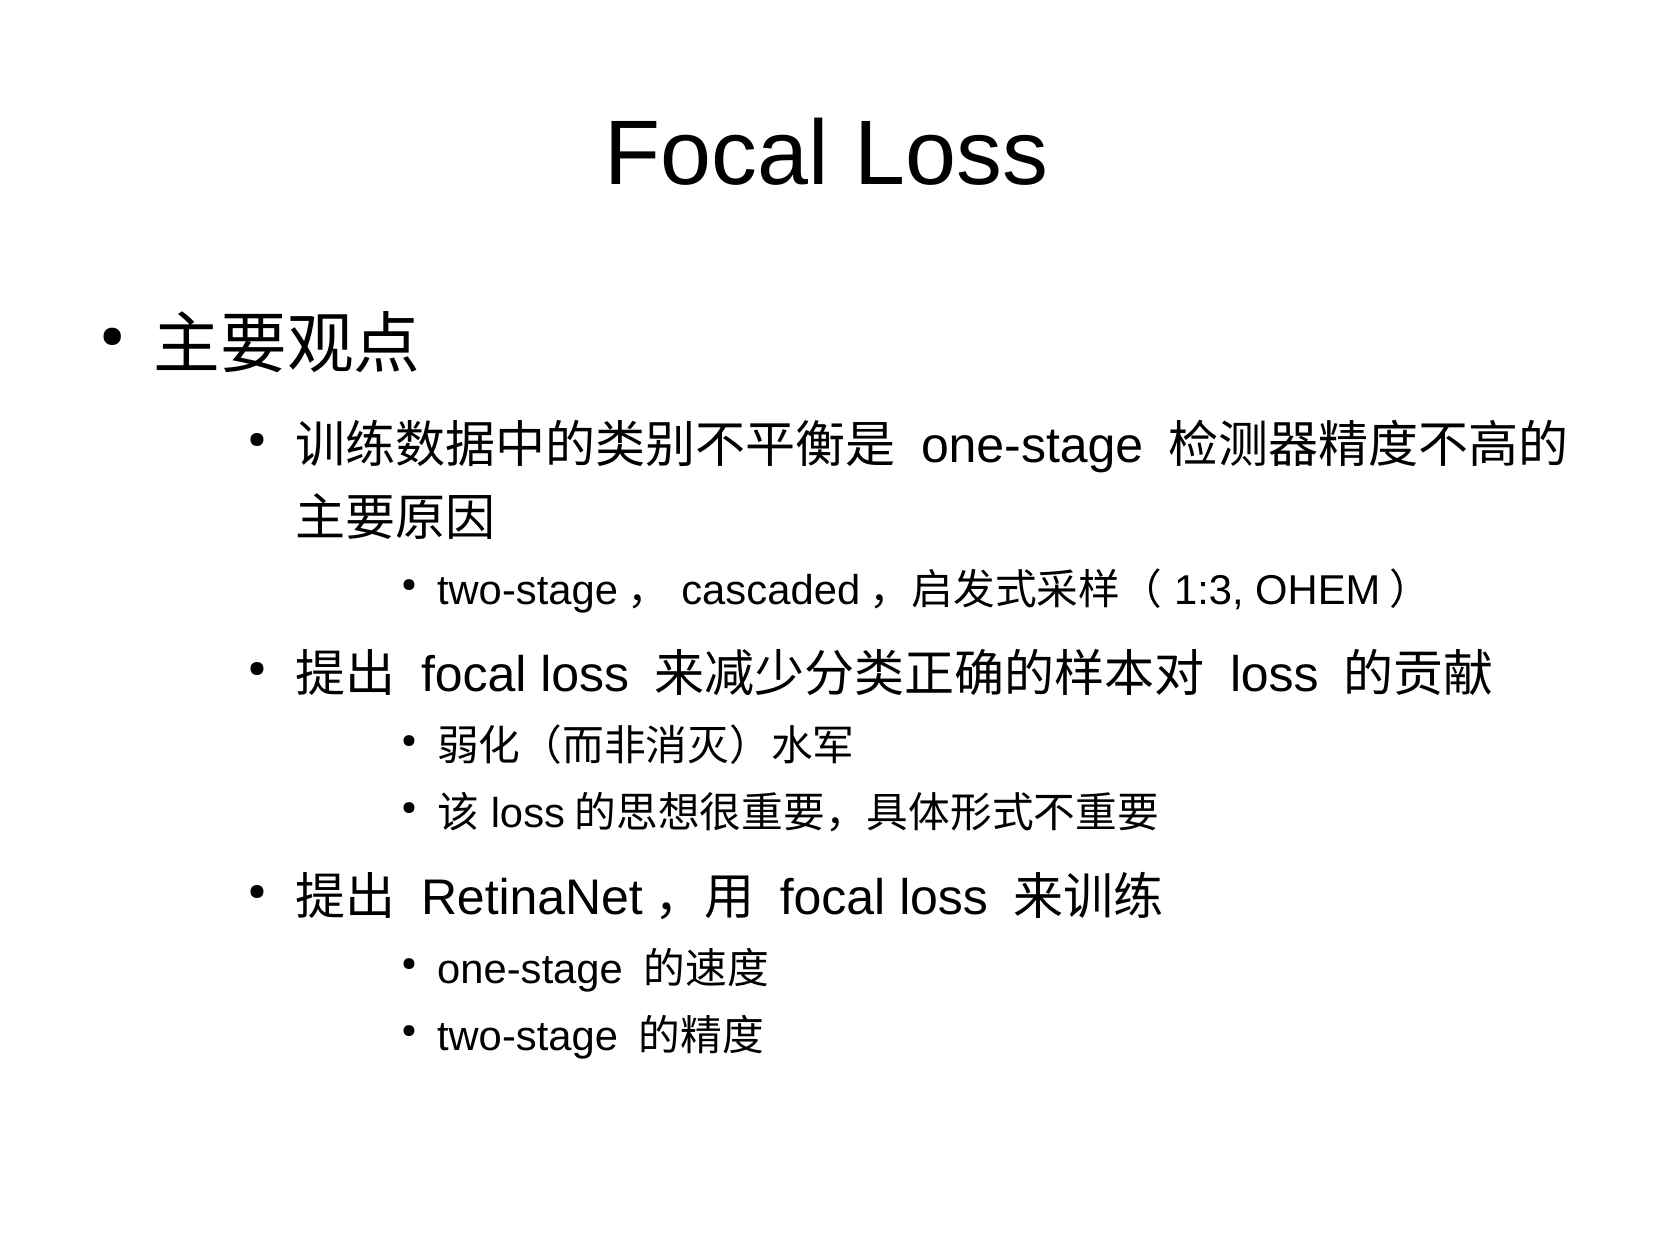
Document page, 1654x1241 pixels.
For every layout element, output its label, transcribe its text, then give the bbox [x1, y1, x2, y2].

title Focal Loss [82, 49, 1571, 257]
list 主要观点 训练数据中的类别不平衡是 one-stage 检测器精度不高的主要原因 two-stage，cascaded，启发式采样（1:3, OHEM） 提出 focal loss 来减少分类正确的样本对 loss 的贡献 弱化（而非消灭）水军 该loss的思想很重要，具体形式不重要 提出 RetinaNet，用 focal loss 来训练 one-stage 的速度 two-stage 的精度 [82, 290, 1571, 1160]
